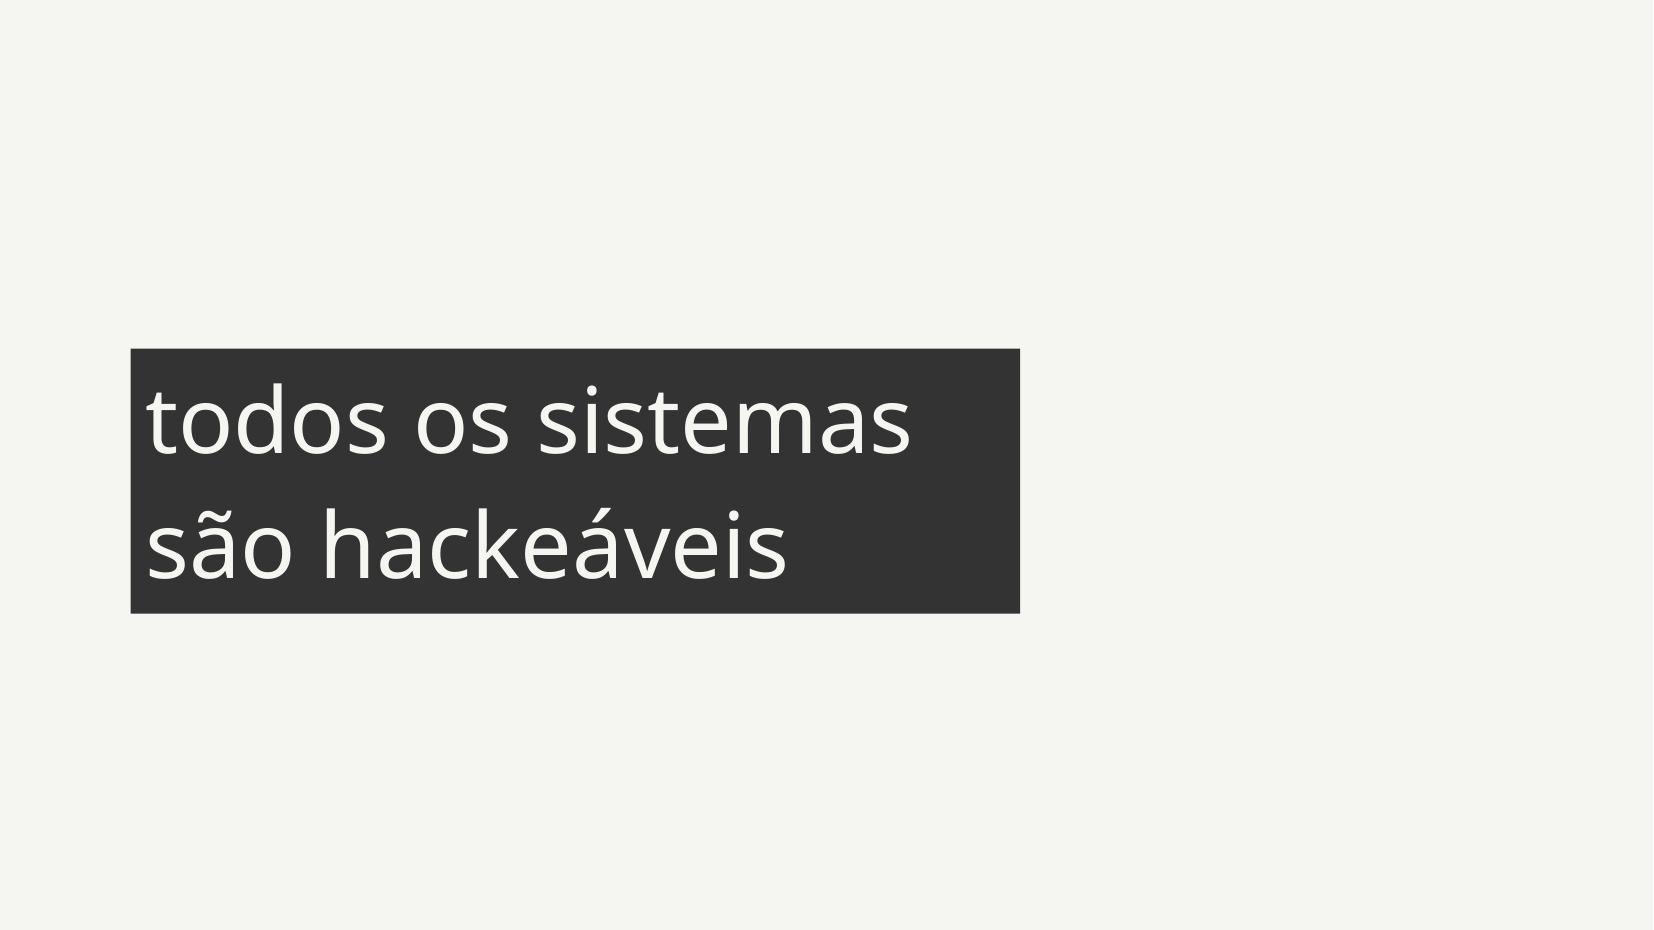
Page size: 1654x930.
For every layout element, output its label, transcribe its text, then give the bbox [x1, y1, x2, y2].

text_box todos os sistemas são hackeáveis [130, 348, 1021, 548]
